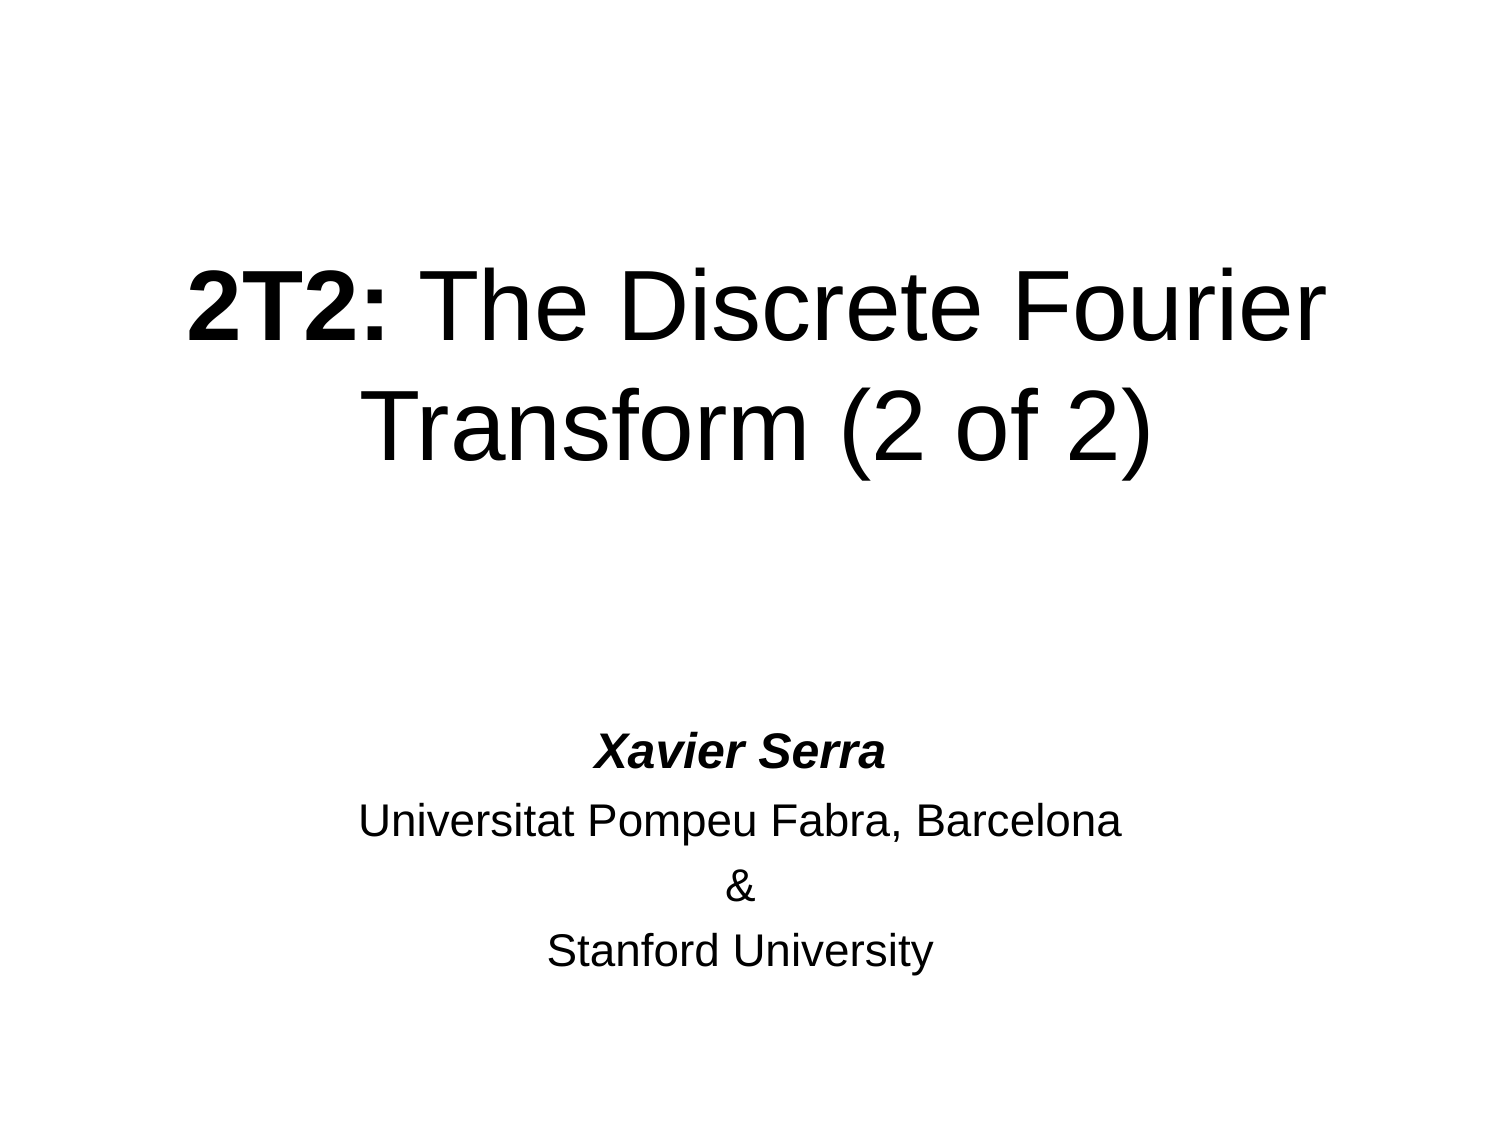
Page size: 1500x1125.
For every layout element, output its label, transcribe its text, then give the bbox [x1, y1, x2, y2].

title 2T2: The Discrete Fourier Transform (2 of 2) [30, 90, 1486, 631]
text_box Xavier Serra Universitat Pompeu Fabra, Barcelona & Stanford University [284, 715, 1197, 1000]
